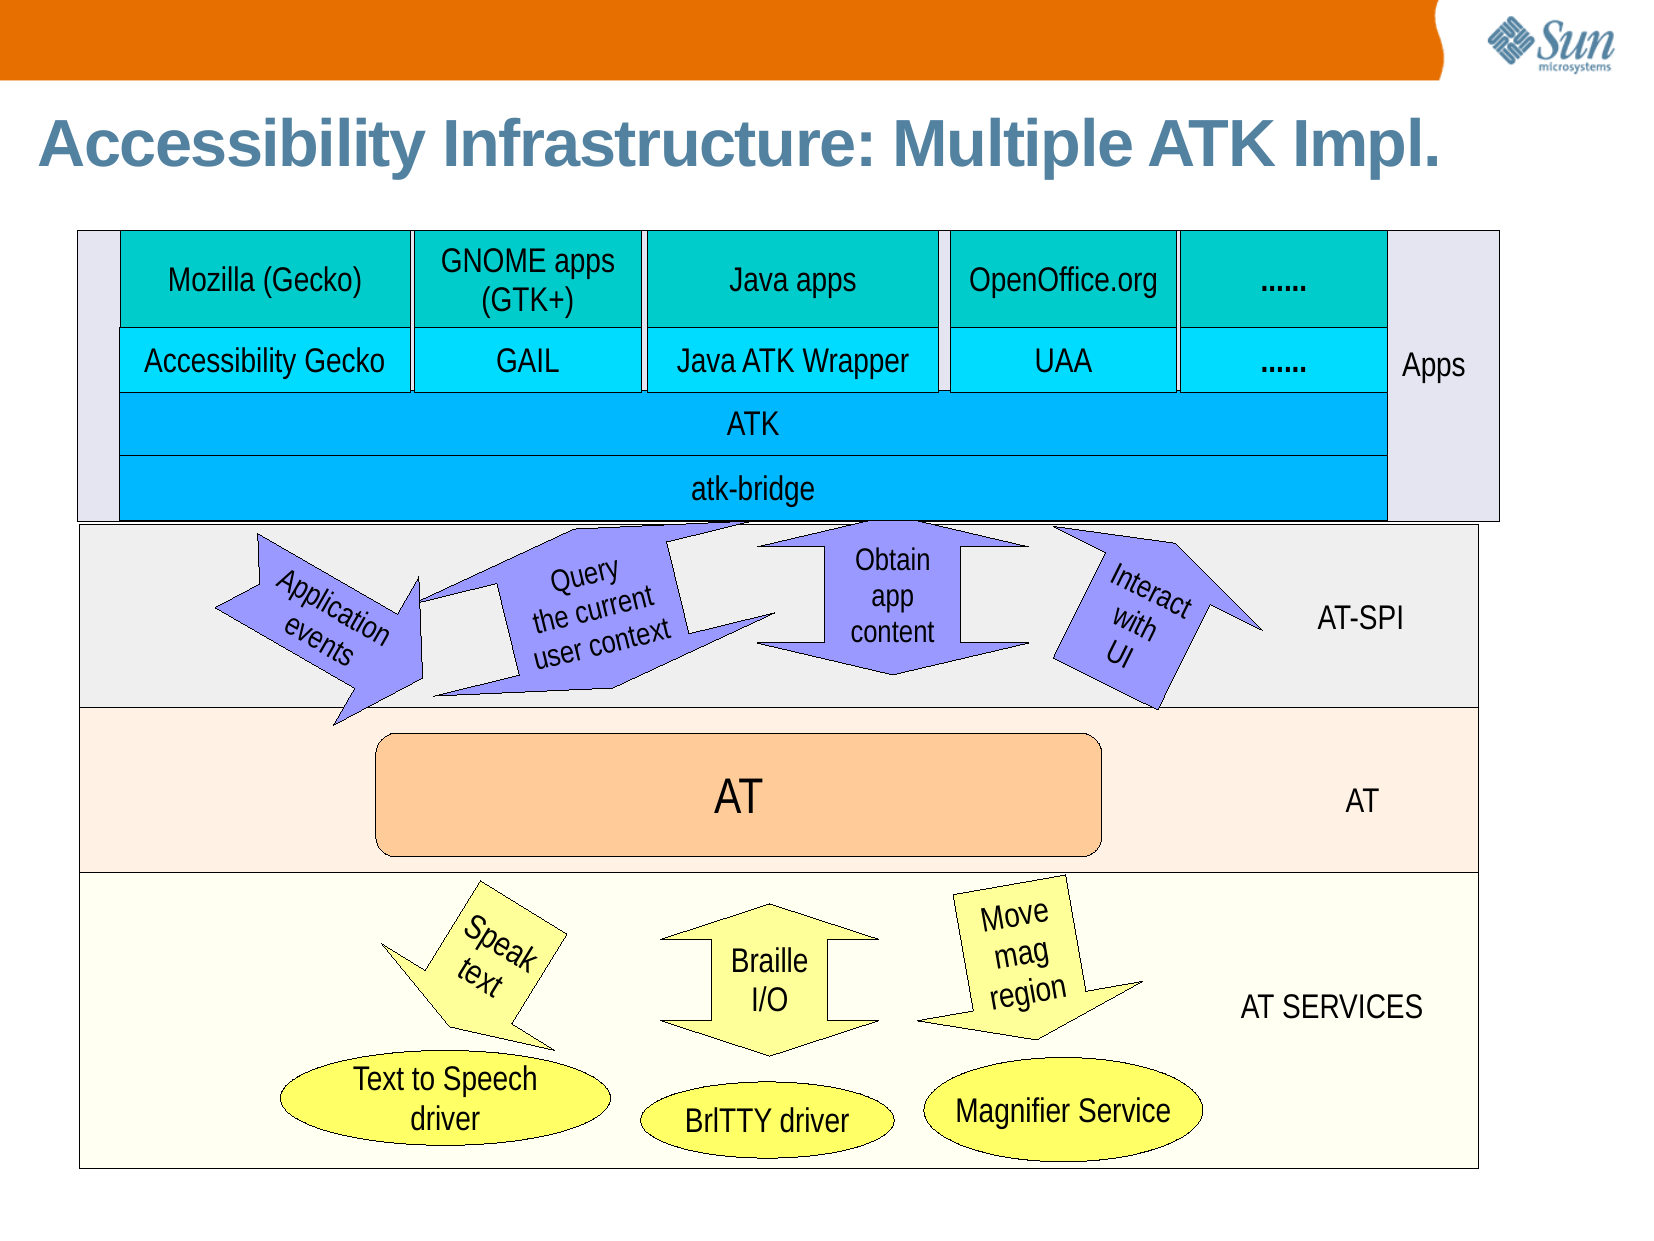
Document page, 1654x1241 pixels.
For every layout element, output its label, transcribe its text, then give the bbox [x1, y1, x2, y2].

text_box Interact with UI [1053, 526, 1263, 710]
text_box [642, 230, 647, 390]
text_box ...... [1180, 327, 1388, 393]
text_box ATK [119, 390, 1388, 455]
text_box Text to Speech driver [280, 1050, 611, 1146]
text_box Speak text [381, 880, 567, 1051]
text_box [79, 524, 1479, 1169]
text_box Magnifier Service [923, 1057, 1203, 1162]
text_box UAA [950, 327, 1177, 393]
text_box Java apps [647, 230, 939, 328]
text_box Braille I/O [660, 903, 879, 1057]
text_box [77, 230, 729, 522]
text_box GNOME apps (GTK+) [414, 230, 642, 327]
text_box [939, 230, 950, 390]
text_box Apps [1387, 337, 1491, 400]
text_box OpenOffice.org [950, 230, 1177, 327]
text_box Move mag region [917, 874, 1143, 1040]
text_box atk-bridge [119, 455, 1388, 521]
picture [0, 0, 1654, 83]
text_box Accessibility Gecko [119, 327, 411, 393]
text_box AT [375, 733, 1102, 857]
text_box Java ATK Wrapper [647, 328, 939, 393]
text_box Query the current user context [420, 521, 775, 697]
text_box AT-SPI [1302, 589, 1467, 653]
text_box Application events [215, 533, 423, 726]
text_box ...... [1180, 230, 1388, 327]
text_box AT SERVICES [1226, 979, 1502, 1046]
title Accessibility Infrastructure: Multiple ATK Impl. [37, 112, 1526, 269]
text_box Obtain app content [757, 521, 1029, 675]
text_box Mozilla (Gecko) [120, 230, 411, 327]
text_box [923, 230, 1500, 522]
text_box BrlTTY driver [640, 1081, 895, 1159]
text_box GAIL [414, 327, 642, 393]
text_box AT [1330, 773, 1413, 840]
